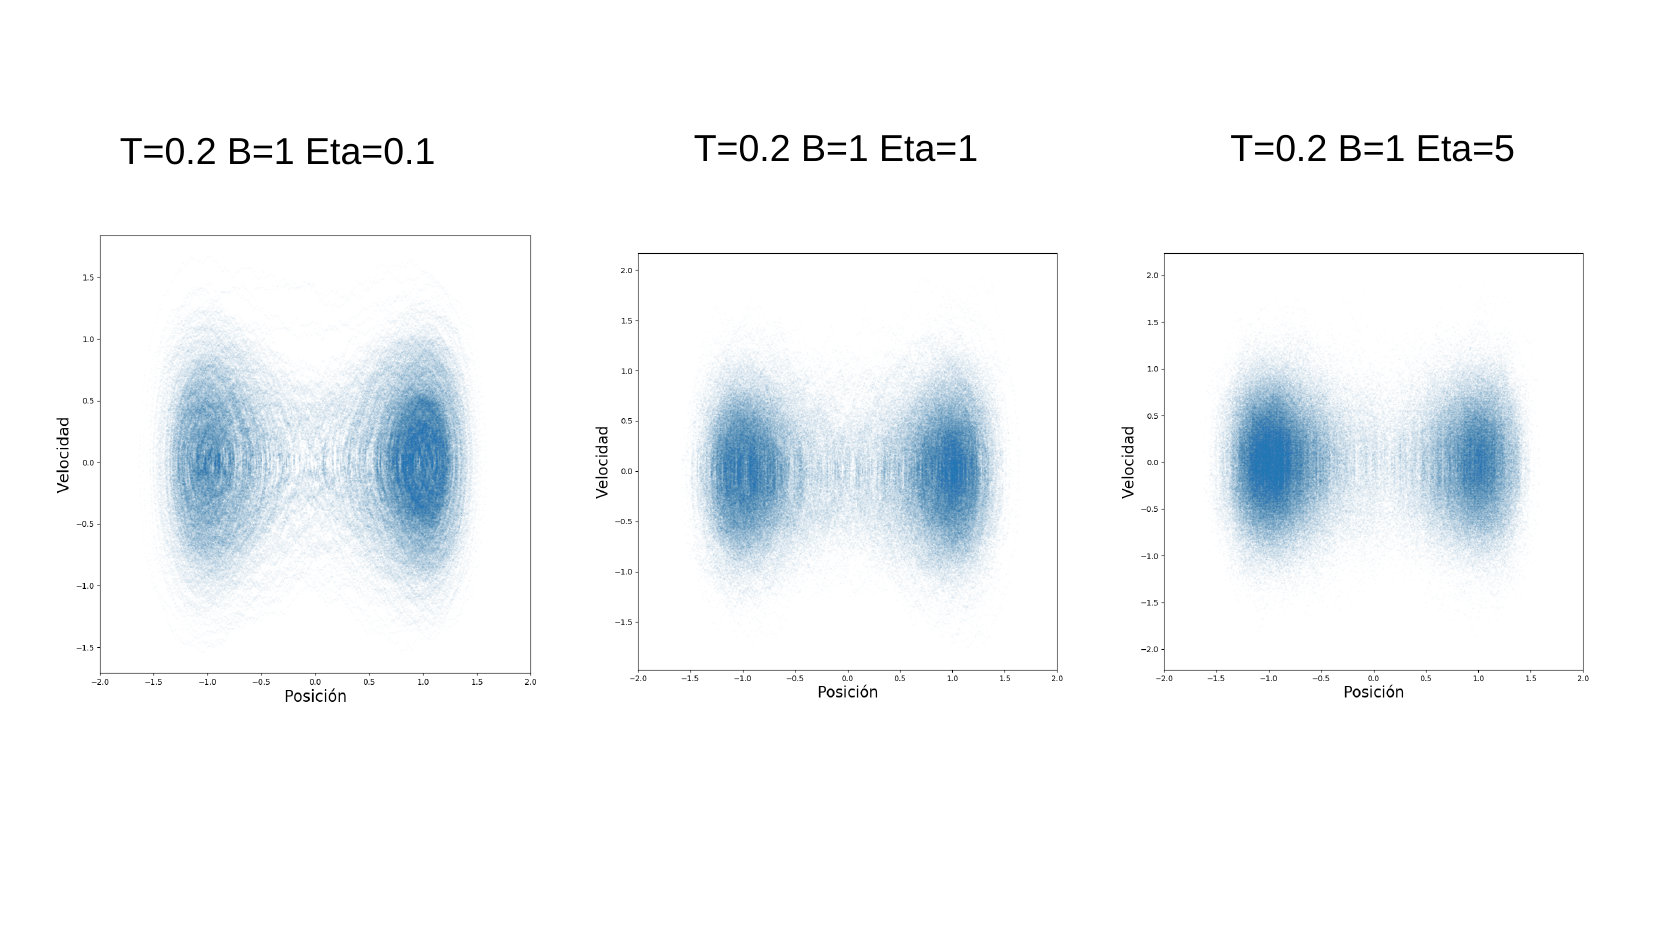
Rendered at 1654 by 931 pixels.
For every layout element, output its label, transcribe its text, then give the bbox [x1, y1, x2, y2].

text_box T=0.2 B=1 Eta=1 [679, 120, 994, 177]
text_box T=0.2 B=1 Eta=0.1 [105, 123, 451, 181]
picture [30, 167, 1637, 736]
text_box T=0.2 B=1 Eta=5 [1215, 120, 1531, 177]
